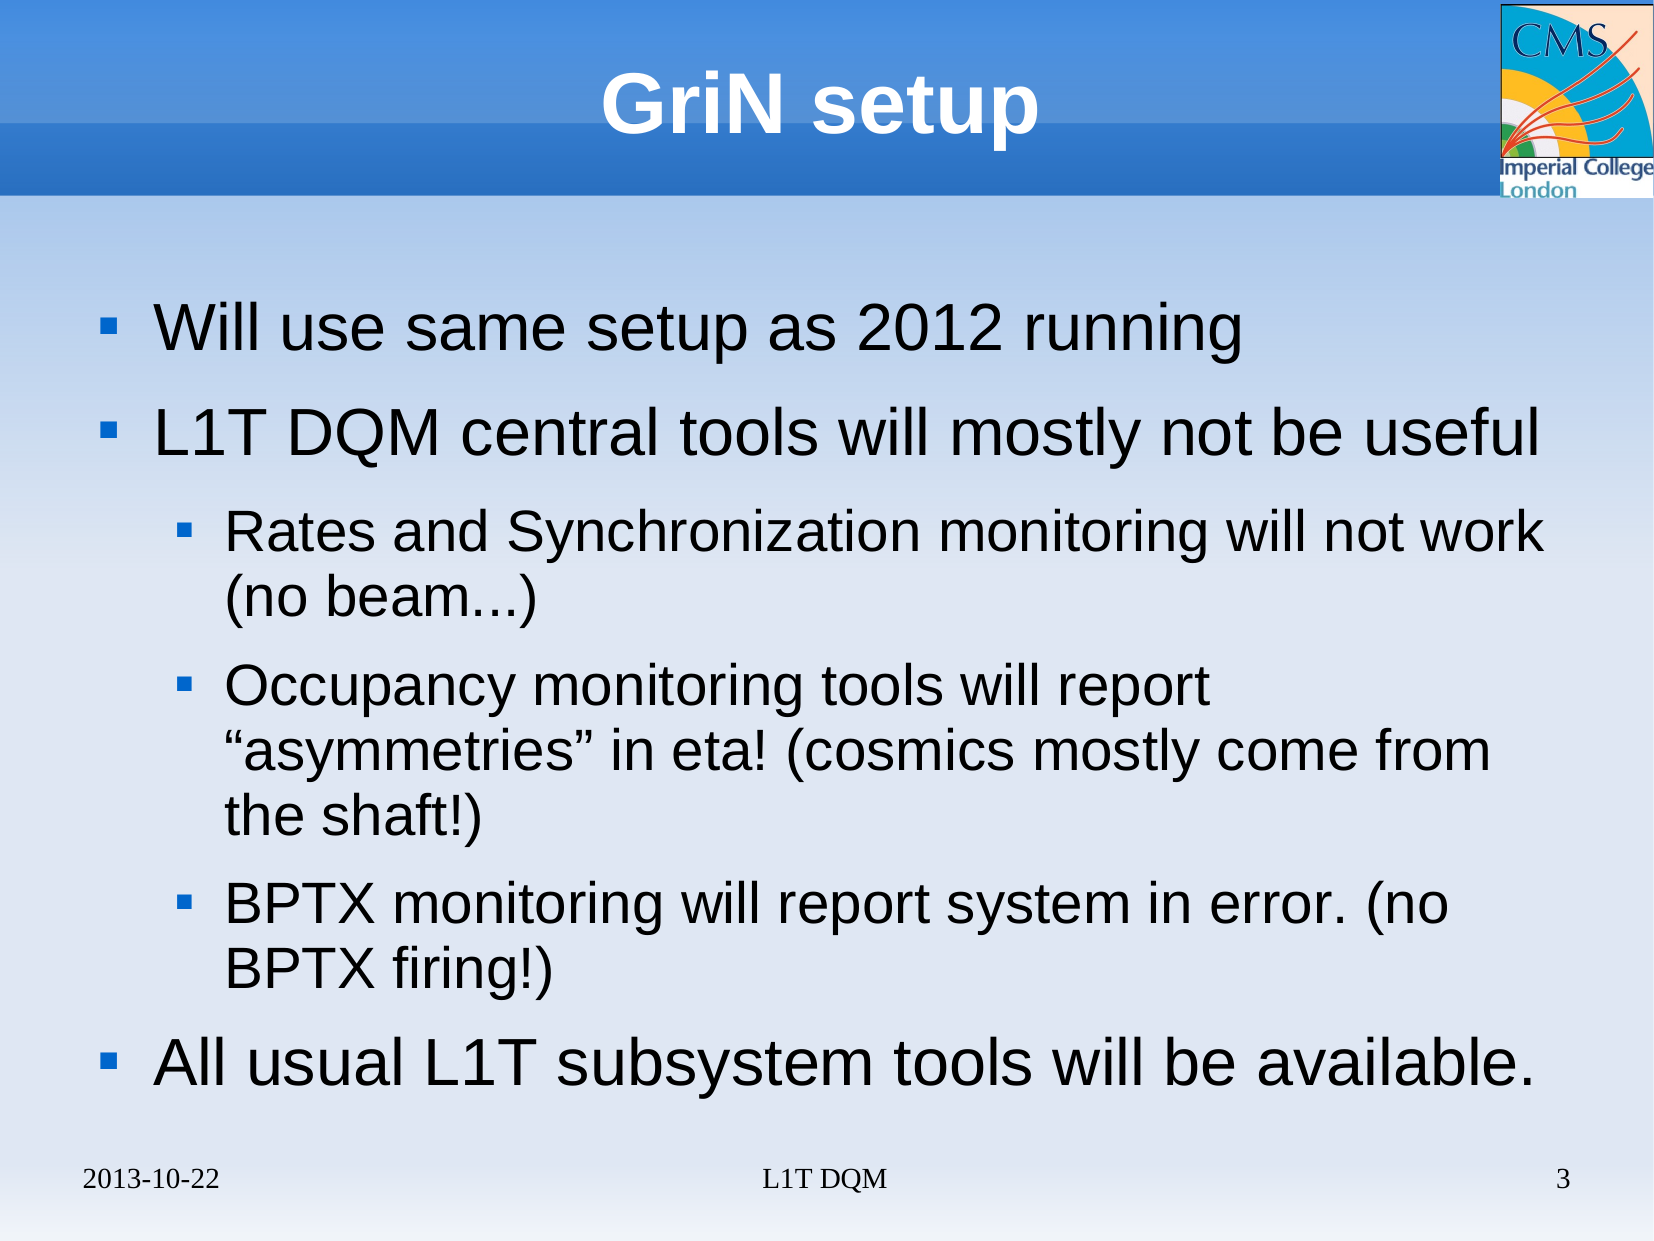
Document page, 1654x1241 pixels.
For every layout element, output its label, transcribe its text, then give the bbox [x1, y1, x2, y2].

title GriN setup [76, 0, 1565, 208]
picture [0, 0, 1654, 1241]
list Will use same setup as 2012 running L1T DQM central tools will mostly not be useful Rates and Synchronization monitoring will not work (no beam...) Occupancy monitoring tools will report “asymmetries” in eta! (cosmics mostly come from the shaft!) BPTX monitoring will report system in error. (no BPTX firing!) All usual L1T subsystem tools will be available. [82, 290, 1571, 1109]
